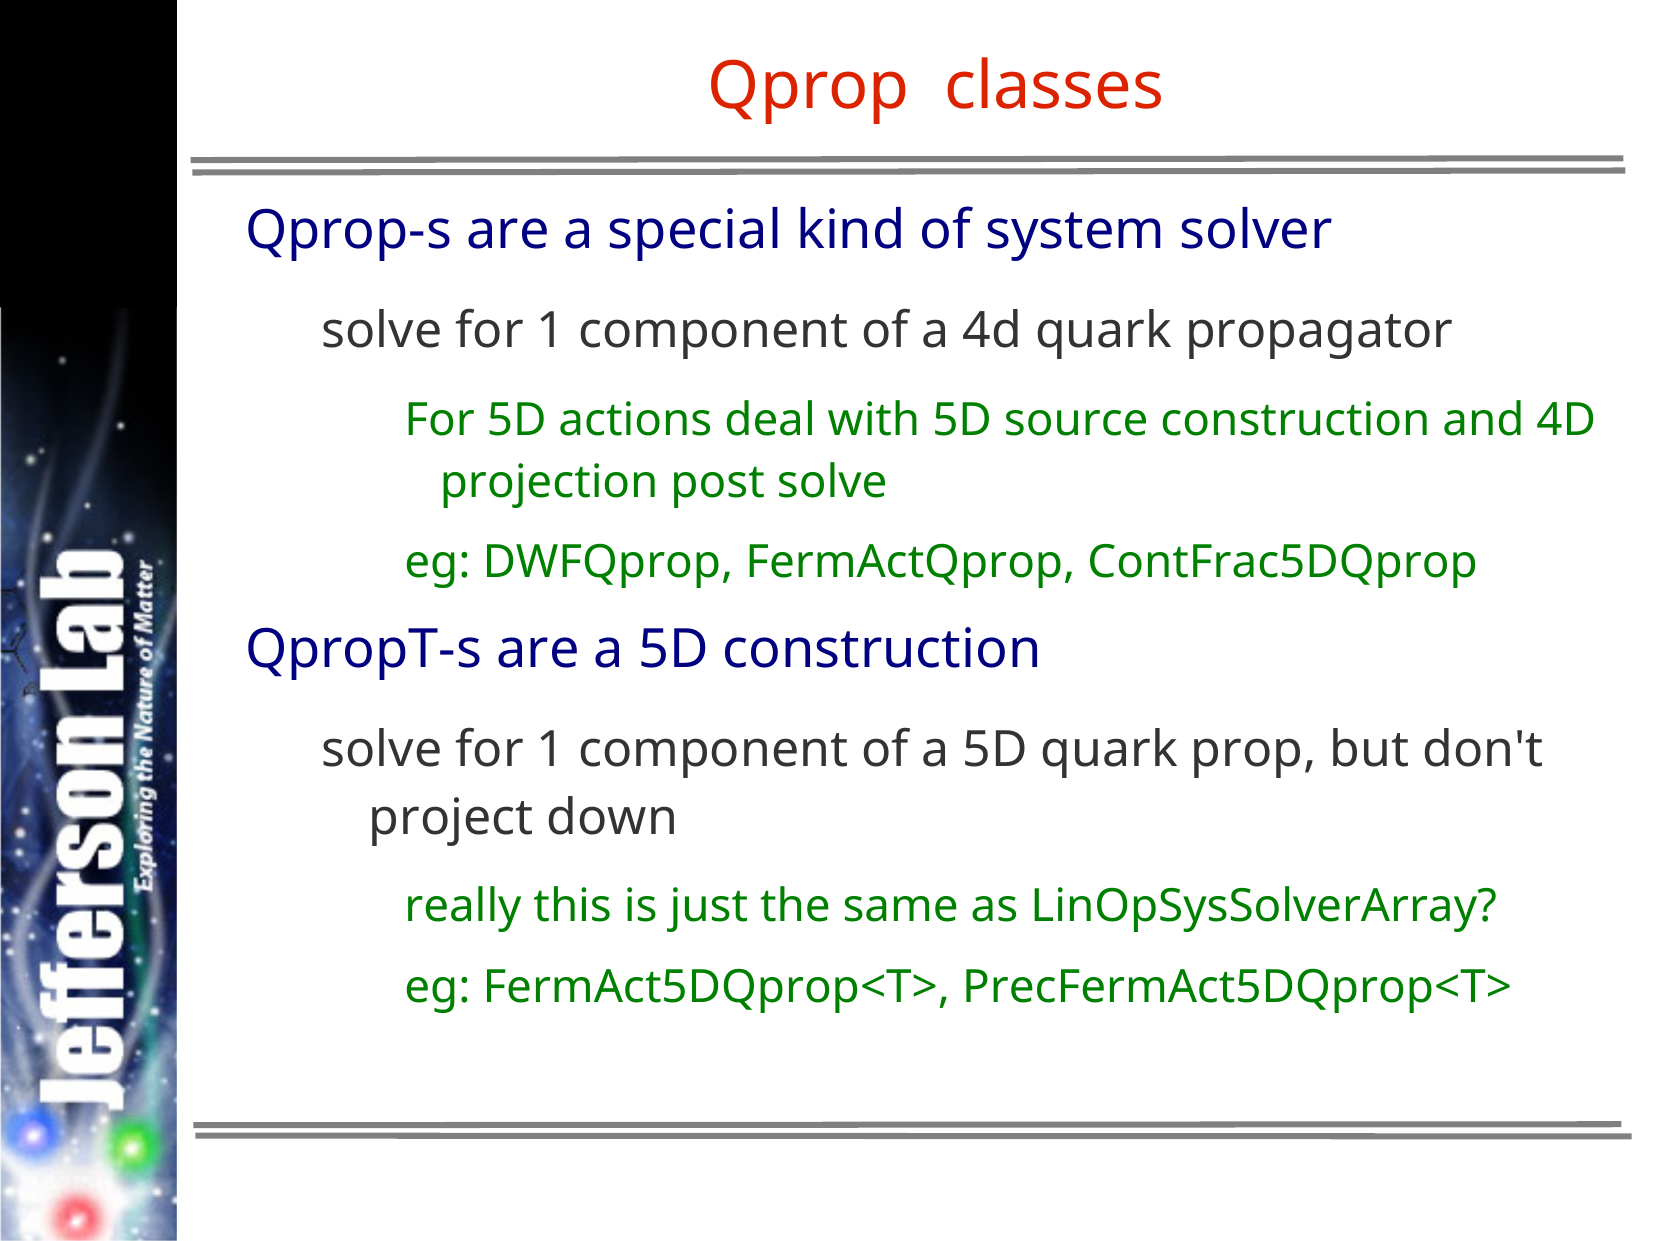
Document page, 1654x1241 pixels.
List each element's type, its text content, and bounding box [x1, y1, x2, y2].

list Qprop-s are a special kind of system solver solve for 1 component of a 4d quark propagator For 5D actions deal with 5D source construction and 4D projection post solve eg: DWFQprop, FermActQprop, ContFrac5DQprop QpropT-s are a 5D construction solve for 1 component of a 5D quark prop, but don't project down really this is just the same as LinOpSysSolverArray? eg: FermAct5DQprop<T>, PrecFermAct5DQprop<T> [227, 190, 1628, 1086]
title Qprop classes [235, 24, 1638, 141]
picture [2, 308, 176, 1240]
